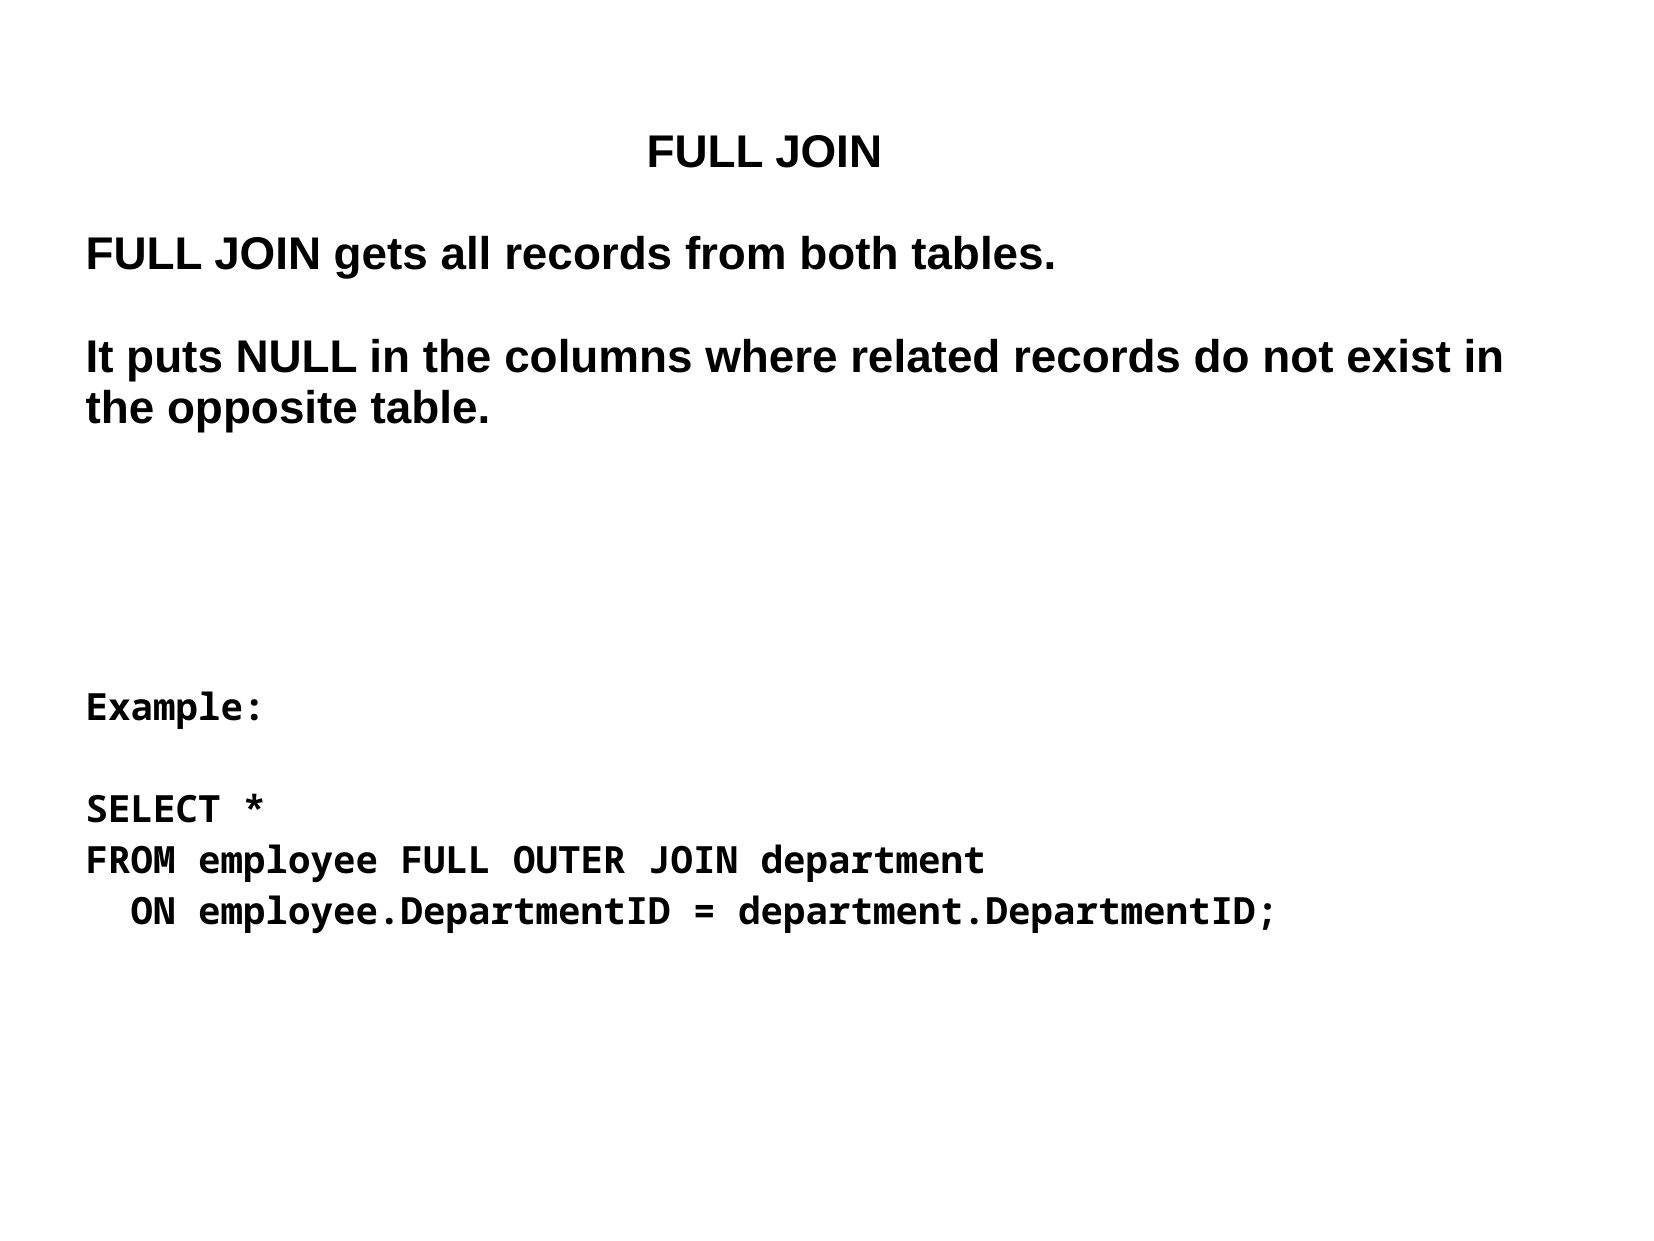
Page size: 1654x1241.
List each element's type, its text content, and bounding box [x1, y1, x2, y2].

text_box Example: SELECT * FROM employee FULL OUTER JOIN department ON employee.DepartmentID = department.DepartmentID; [70, 673, 1595, 906]
text_box FULL JOIN FULL JOIN gets all records from both tables. It puts NULL in the columns where related records do not exist in the opposite table. [70, 906, 1595, 1146]
text_box FULL JOIN FULL JOIN gets all records from both tables. It puts NULL in the columns where related records do not exist in the opposite table. [70, 118, 1595, 673]
